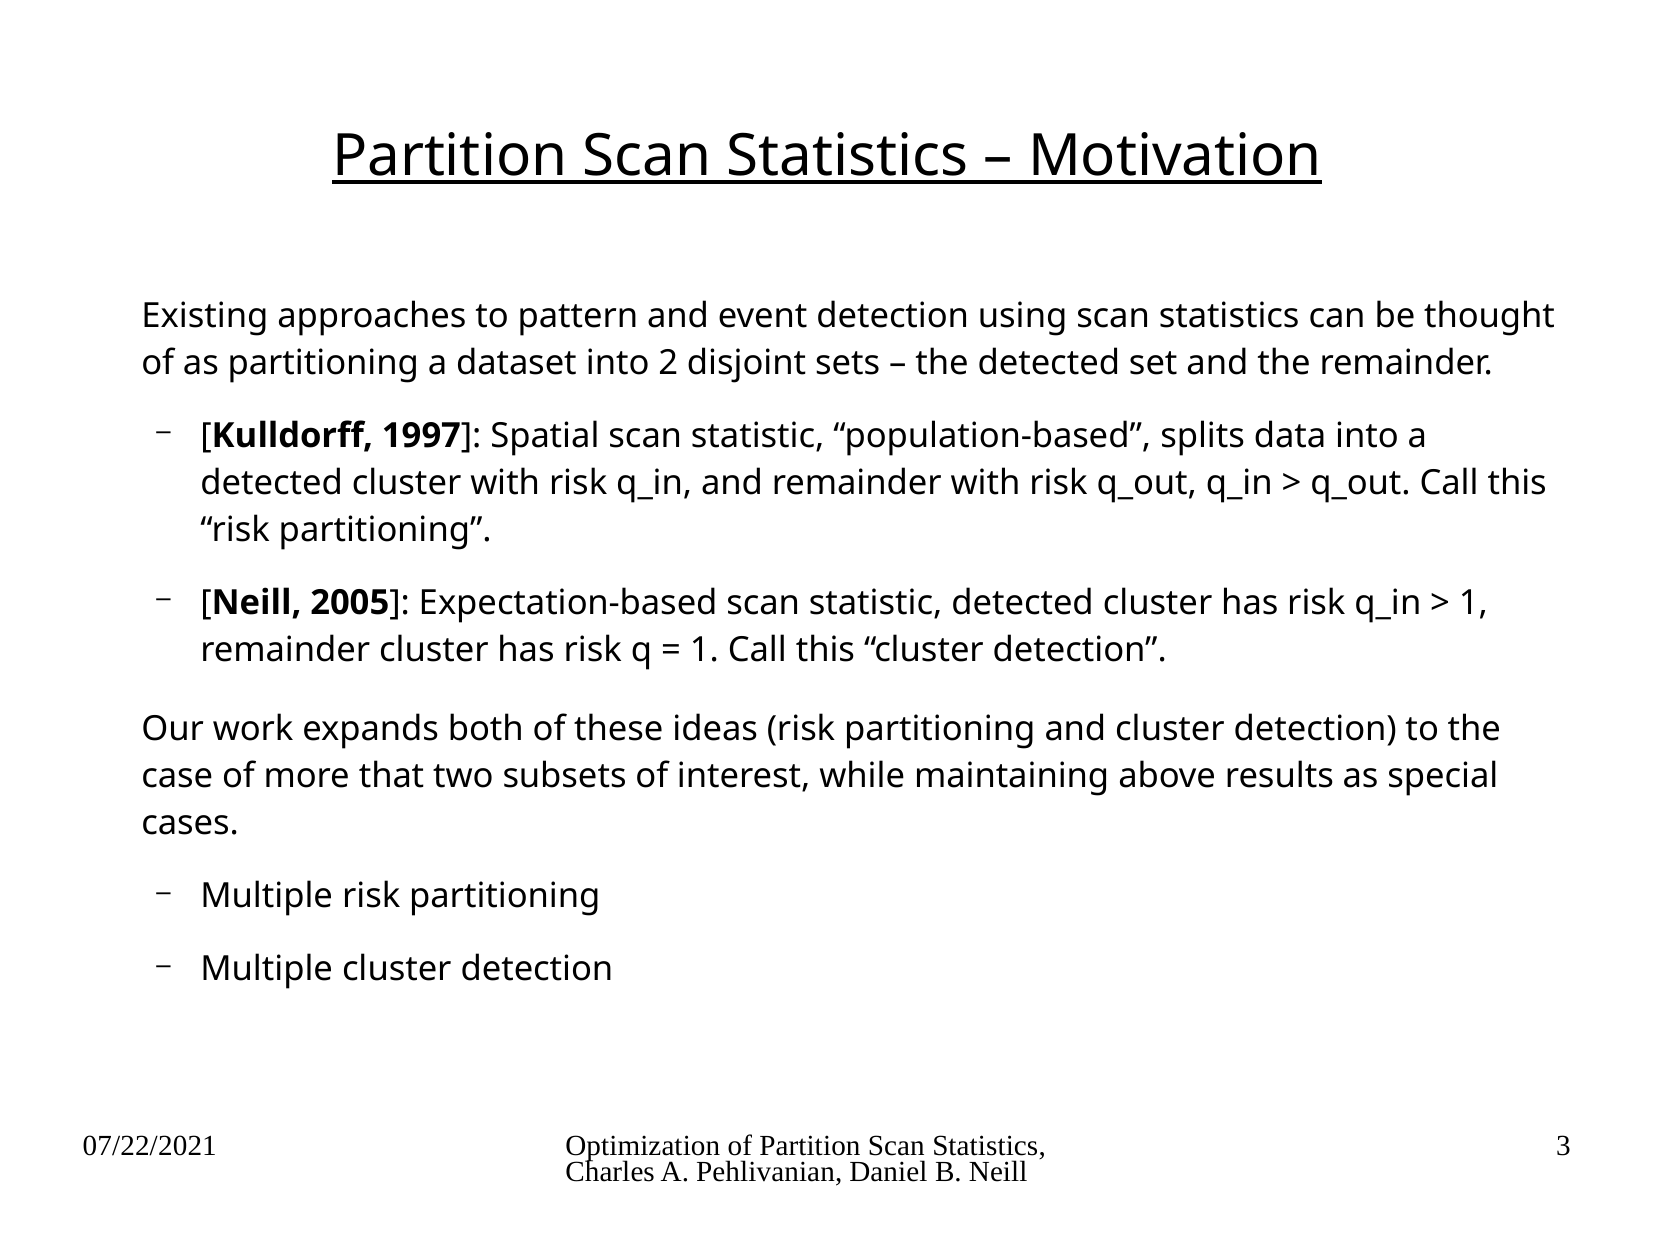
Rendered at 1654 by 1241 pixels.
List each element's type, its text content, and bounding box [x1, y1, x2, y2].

list Existing approaches to pattern and event detection using scan statistics can be thought of as partitioning a dataset into 2 disjoint sets – the detected set and the remainder. [Kulldorff, 1997]: Spatial scan statistic, “population-based”, splits data into a detected cluster with risk q_in, and remainder with risk q_out, q_in > q_out. Call this “risk partitioning”. [Neill, 2005]: Expectation-based scan statistic, detected cluster has risk q_in > 1, remainder cluster has risk q = 1. Call this “cluster detection”. Our work expands both of these ideas (risk partitioning and cluster detection) to the case of more that two subsets of interest, while maintaining above results as special cases. Multiple risk partitioning Multiple cluster detection [82, 290, 1571, 1010]
title Partition Scan Statistics – Motivation [82, 49, 1571, 257]
